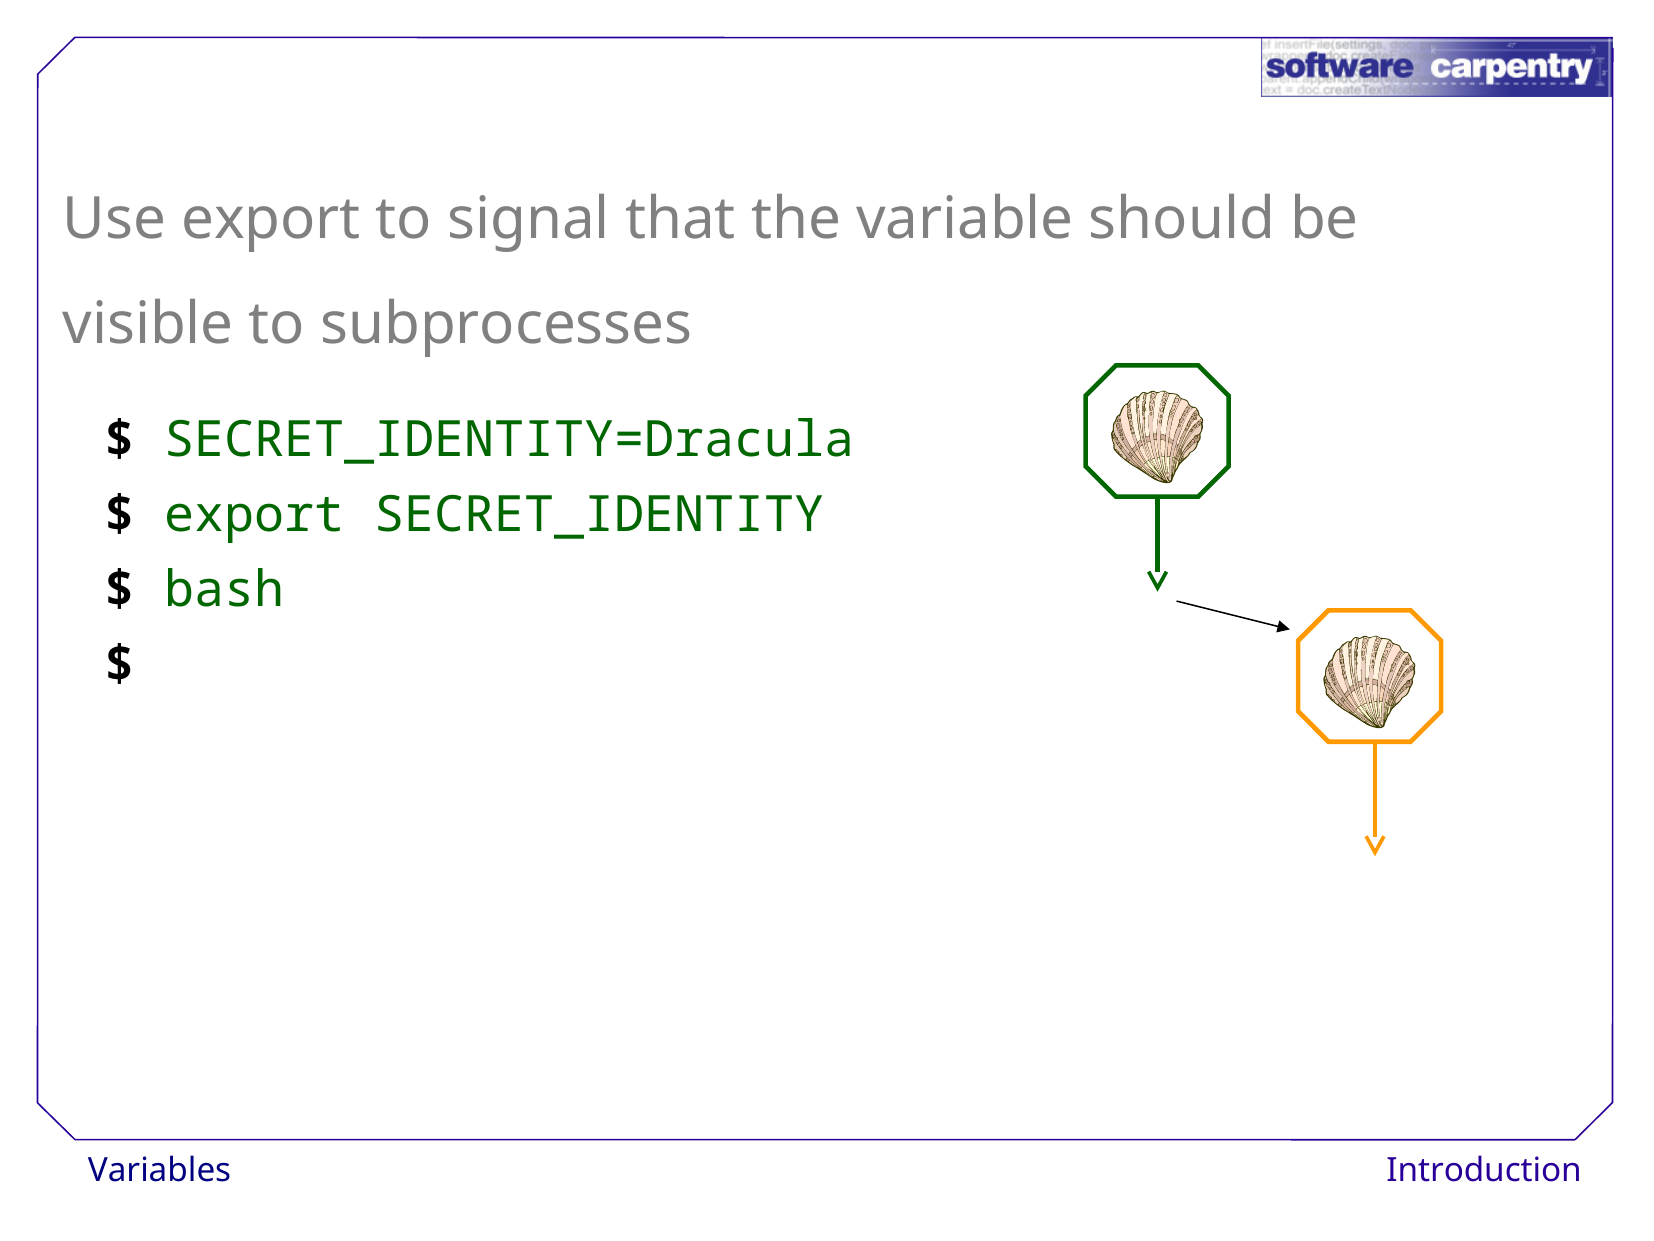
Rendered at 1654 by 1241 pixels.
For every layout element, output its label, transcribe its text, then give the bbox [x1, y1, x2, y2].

picture [1322, 634, 1417, 731]
text_box Use export to signal that the variable should be visible to subprocesses [48, 137, 1524, 364]
text_box $ SECRET_IDENTITY=Dracula $ export SECRET_IDENTITY $ bash $ [89, 383, 1512, 1084]
text_box $ SECRET_IDENTITY=Dracula $ export SECRET_IDENTITY $ bash $ [1088, 383, 1226, 494]
picture [1110, 389, 1205, 486]
picture [1261, 39, 1613, 97]
